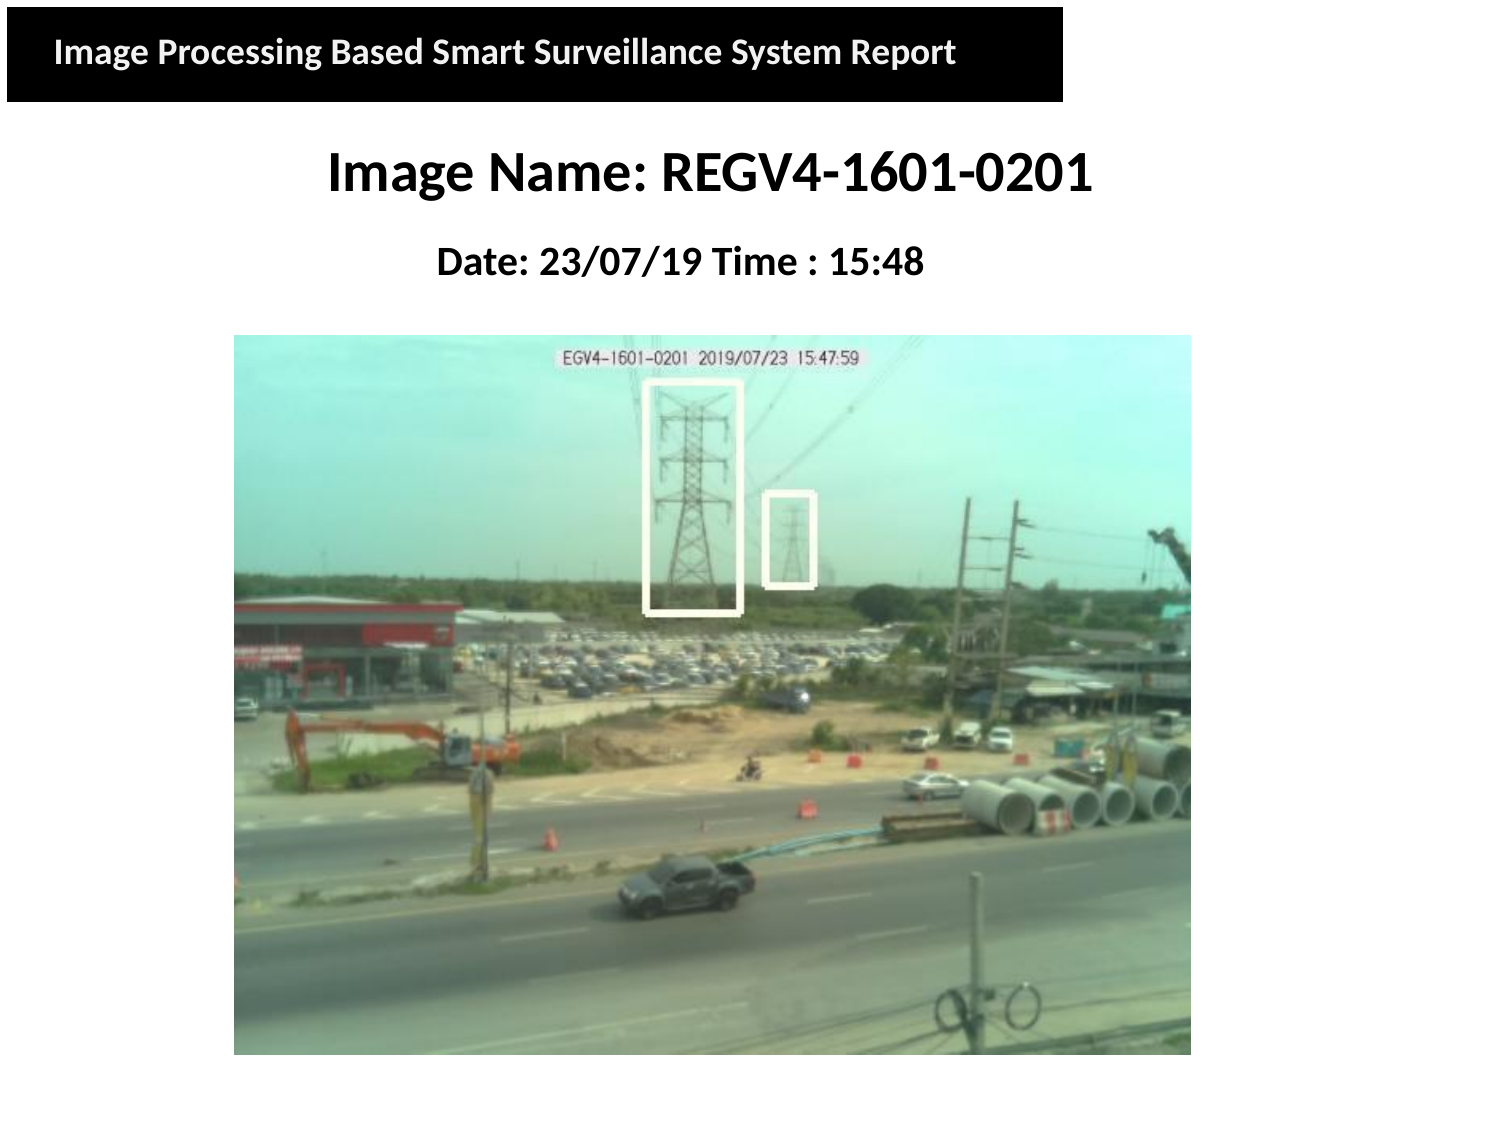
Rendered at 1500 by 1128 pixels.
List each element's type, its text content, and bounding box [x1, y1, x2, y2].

picture [234, 335, 1191, 1055]
text_box Date: 23/07/19 Time : 15:48 [421, 234, 1360, 547]
text_box Image Processing Based Smart Surveillance System Report [39, 23, 977, 180]
text_box Image Name: REGV4-1601-0201 [312, 140, 1251, 335]
picture [7, 7, 1063, 102]
